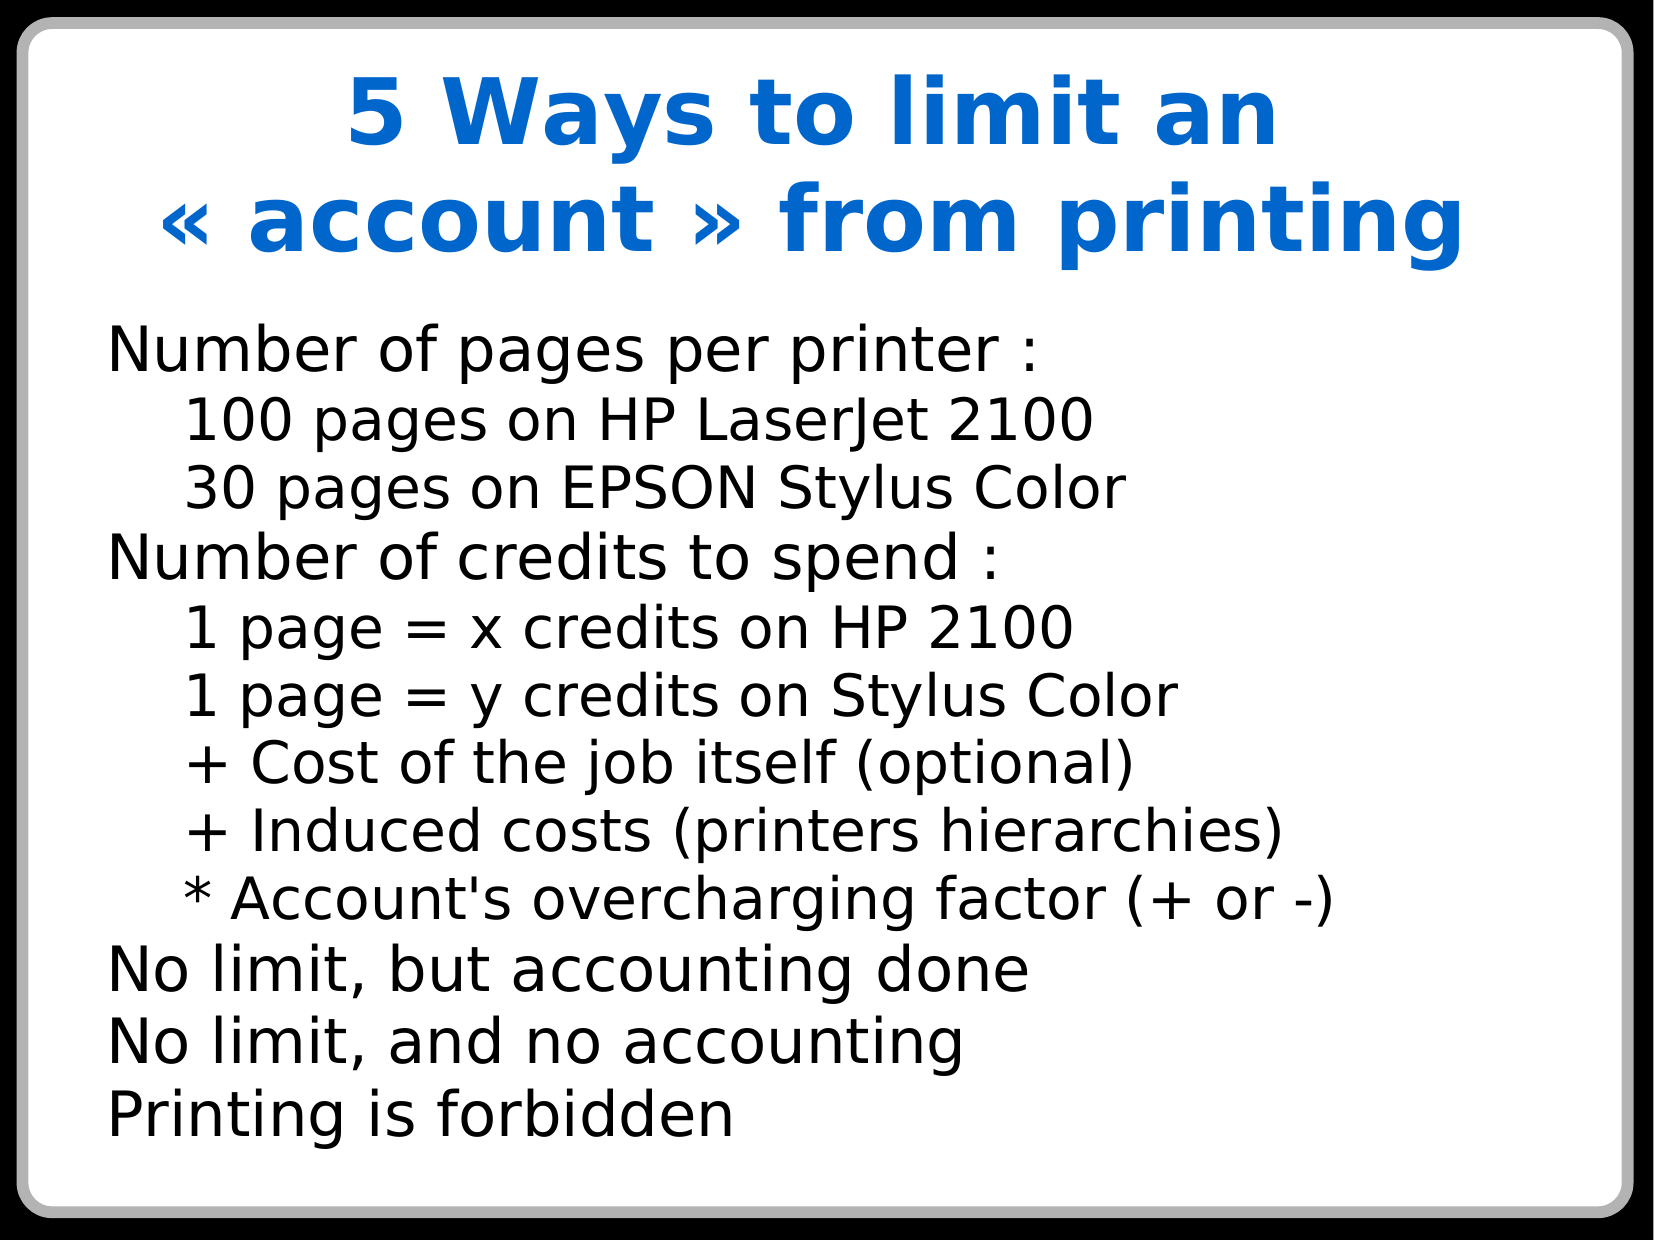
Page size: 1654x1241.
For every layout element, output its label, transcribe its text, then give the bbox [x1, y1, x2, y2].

title 5 Ways to limit an « account » from printing [59, 59, 1568, 274]
list Number of pages per printer : 100 pages on HP LaserJet 2100 30 pages on EPSON Stylus Color Number of credits to spend : 1 page = x credits on HP 2100 1 page = y credits on Stylus Color + Cost of the job itself (optional) + Induced costs (printers hierarchies) * Account's overcharging factor (+ or -) No limit, but accounting done No limit, and no accounting Printing is forbidden [88, 313, 1565, 1152]
